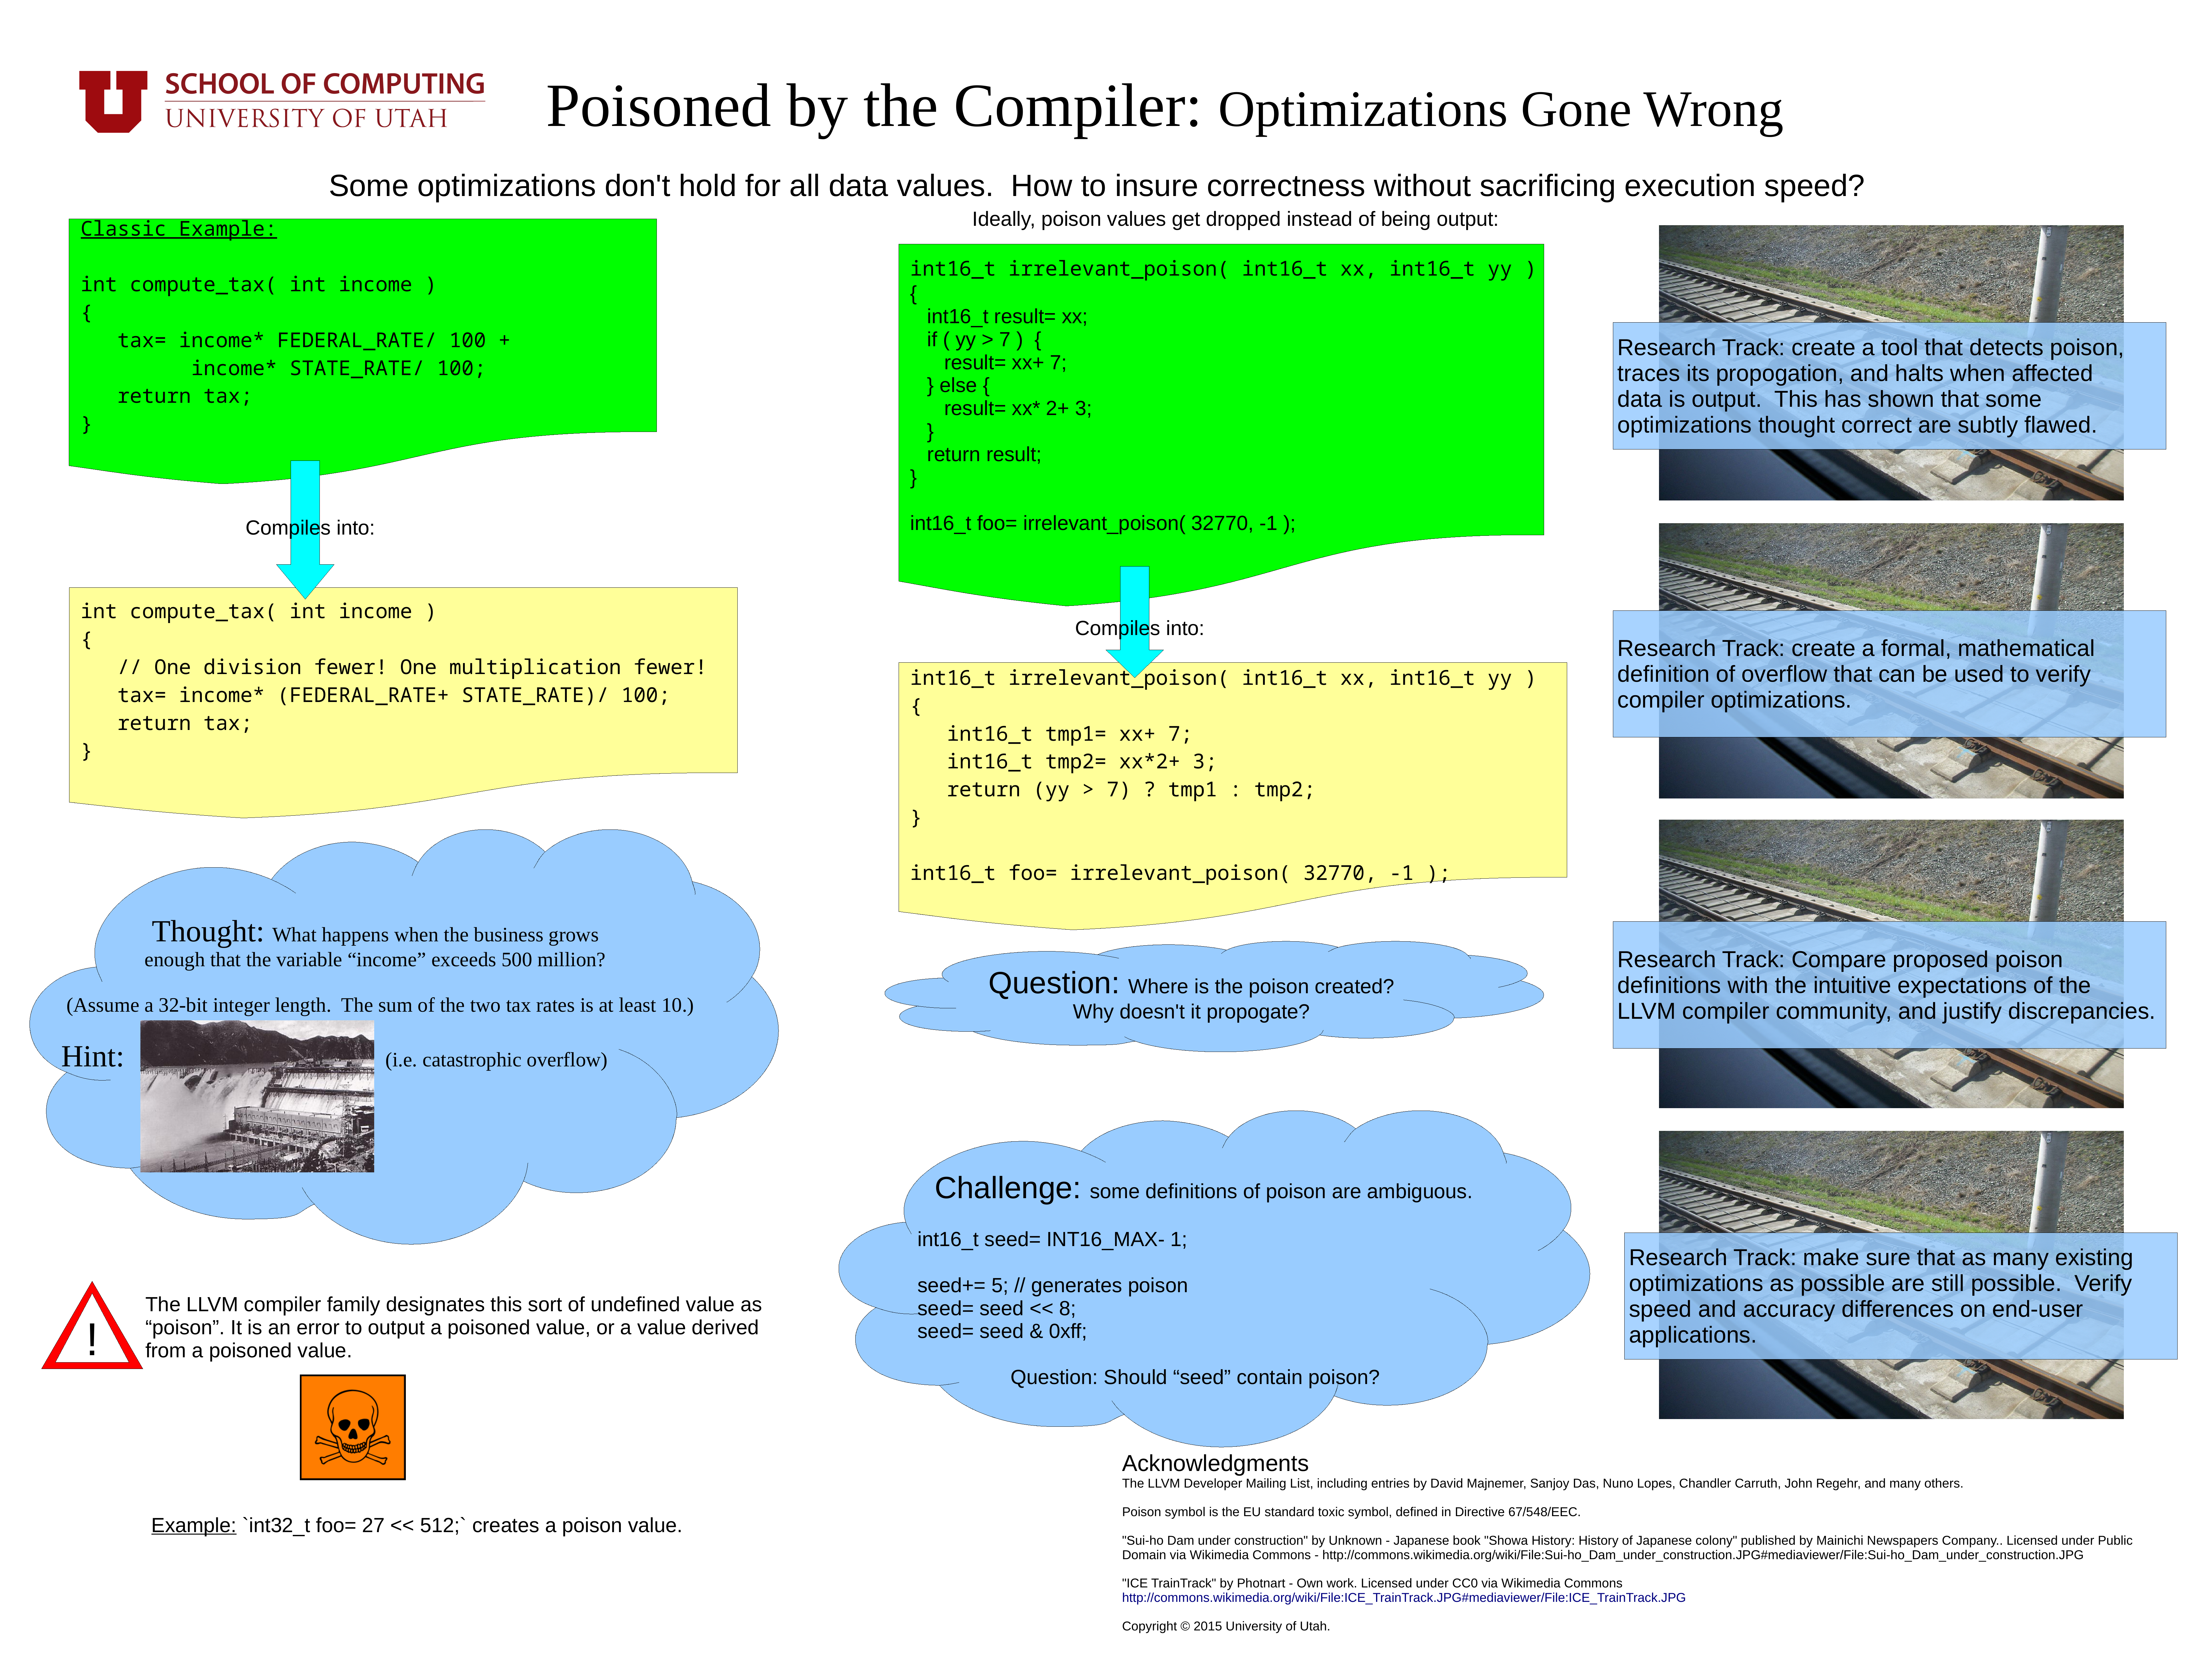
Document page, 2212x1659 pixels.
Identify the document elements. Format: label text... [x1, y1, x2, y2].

picture [1659, 1131, 2124, 1233]
text_box Classic Example: int compute_tax( int income ) { tax= income* FEDERAL_RATE/ 100 + income* STATE_RATE/ 100; return tax; } [69, 219, 657, 484]
text_box Thought: What happens when the business grows enough that the variable “income” exceeds 500 million? (Assume a 32-bit integer length. The sum of the two tax rates is at least 10.) Hint: (i.e. catastrophic overflow) [29, 830, 779, 1245]
picture [1659, 1359, 2124, 1419]
text_box [1106, 642, 1164, 678]
picture [140, 1020, 374, 1172]
text_box [291, 461, 320, 514]
text_box [1120, 566, 1149, 614]
text_box Some optimizations don't hold for all data values. How to insure correctness without sacrificing execution speed? [324, 166, 1888, 205]
text_box Poisoned by the Compiler: Optimizations Gone Wrong [541, 69, 1789, 142]
text_box Acknowledgments The LLVM Developer Mailing List, including entries by David Majnemer, Sanjoy Das, Nuno Lopes, Chandler Carruth, John Regehr, and many others. Poison symbol is the EU standard toxic symbol, defined in Directive 67/548/EEC. "Sui-ho Dam under construction" by Unknown - Japanese book "Showa History: History of Japanese colony" published by Mainichi Newspapers Company.. Licensed under Public Domain via Wikimedia Commons - http://commons.wikimedia.org/wiki/File:Sui-ho_Dam_under_construction.JPG#mediaviewer/File:Sui-ho_Dam_under_construction.JPG "ICE TrainTrack" by Photnart - Own work. Licensed under CC0 via Wikimedia Commons http://commons.wikimedia.org/wiki/File:ICE_TrainTrack.JPG#mediaviewer/File:ICE_TrainTrack.JPG Copyright © 2015 University of Utah. [1117, 1448, 2155, 1652]
text_box Question: Where is the poison created? Why doesn't it propogate? [885, 941, 1544, 1052]
text_box Example: `int32_t foo= 27 << 512;` creates a poison value. [147, 1512, 690, 1544]
picture [1659, 1049, 2124, 1108]
text_box Research Track: create a tool that detects poison, traces its propogation, and halts when affected data is output. This has shown that some optimizations thought correct are subtly flawed. [1613, 322, 2166, 449]
picture [1659, 449, 2124, 500]
text_box int16_t irrelevant_poison( int16_t xx, int16_t yy ) { int16_t tmp1= xx+ 7; int16_t tmp2= xx*2+ 3; return (yy > 7) ? tmp1 : tmp2; } int16_t foo= irrelevant_poison( 32770, -1 ); [899, 662, 1567, 930]
picture [1659, 737, 2124, 798]
text_box [41, 1281, 143, 1369]
text_box int compute_tax( int income ) { // One division fewer! One multiplication fewer! tax= income* (FEDERAL_RATE+ STATE_RATE)/ 100; return tax; } [69, 587, 738, 818]
text_box int16_t irrelevant_poison( int16_t xx, int16_t yy ) { int16_t result= xx; if ( yy > 7 ) { result= xx+ 7; } else { result= xx* 2+ 3; } return result; } int16_t foo= irrelevant_poison( 32770, -1 ); [899, 244, 1544, 606]
text_box Ideally, poison values get dropped instead of being output: [968, 205, 1553, 233]
picture [1659, 820, 2124, 921]
text_box Research Track: make sure that as many existing optimizations as possible are still possible. Verify speed and accuracy differences on end-user applications. [1624, 1233, 2178, 1359]
text_box Research Track: create a formal, mathematical definition of overflow that can be used to verify compiler optimizations. [1613, 610, 2166, 737]
picture [1659, 225, 2124, 322]
text_box Research Track: Compare proposed poison definitions with the intuitive expectations of the LLVM compiler community, and justify discrepancies. [1613, 921, 2166, 1049]
text_box ! [55, 1293, 129, 1363]
text_box Challenge: some definitions of poison are ambiguous. int16_t seed= INT16_MAX- 1; seed+= 5; // generates poison seed= seed << 8; seed= seed & 0xff; Question: Should “seed” contain poison? [839, 1111, 1590, 1447]
text_box The LLVM compiler family designates this sort of undefined value as “poison”. It is an error to output a poisoned value, or a value derived from a poisoned value. [141, 1290, 814, 1364]
picture [1659, 523, 2124, 610]
text_box [276, 542, 334, 599]
picture [77, 58, 507, 139]
text_box Compiles into: [241, 514, 380, 542]
text_box Compiles into: [1070, 614, 1210, 642]
picture [300, 1375, 406, 1480]
